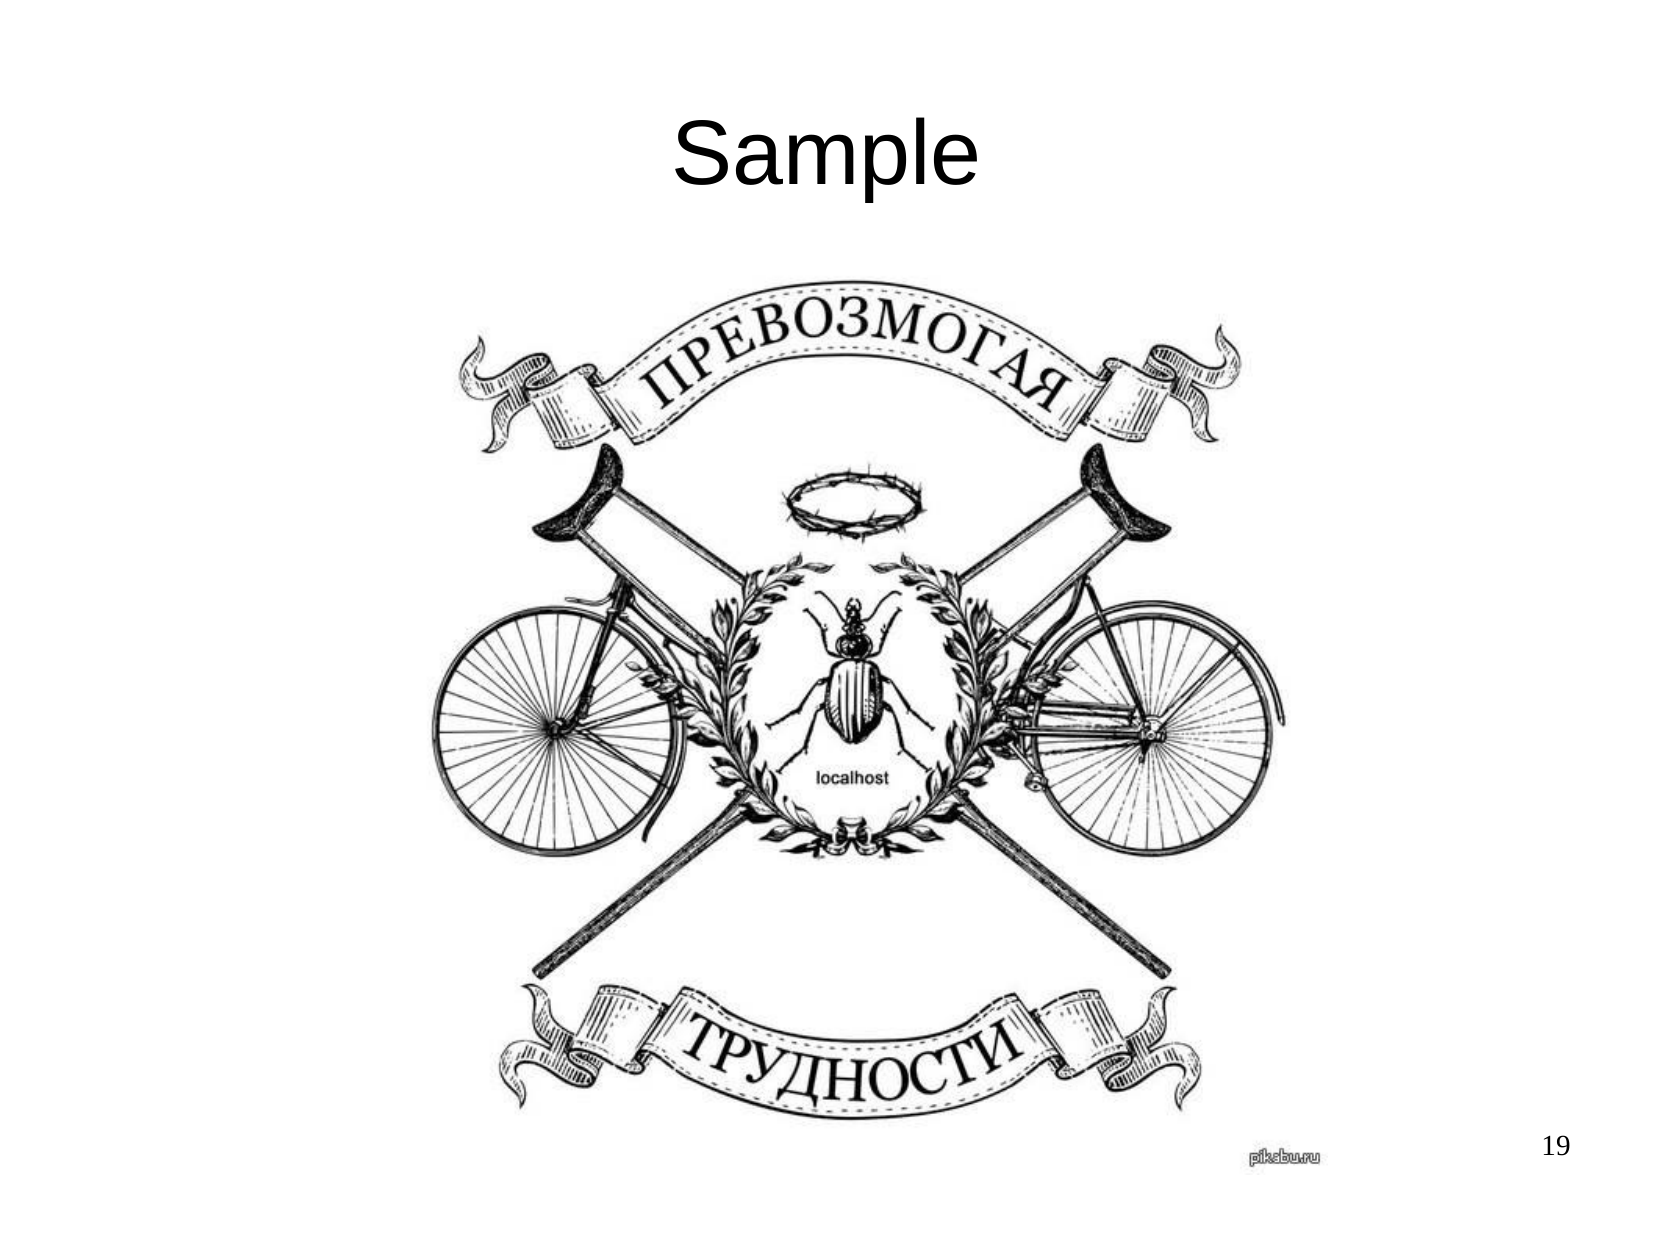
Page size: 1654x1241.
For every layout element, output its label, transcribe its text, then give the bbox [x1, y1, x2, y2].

picture [390, 239, 1328, 1175]
title Sample [82, 49, 1571, 257]
